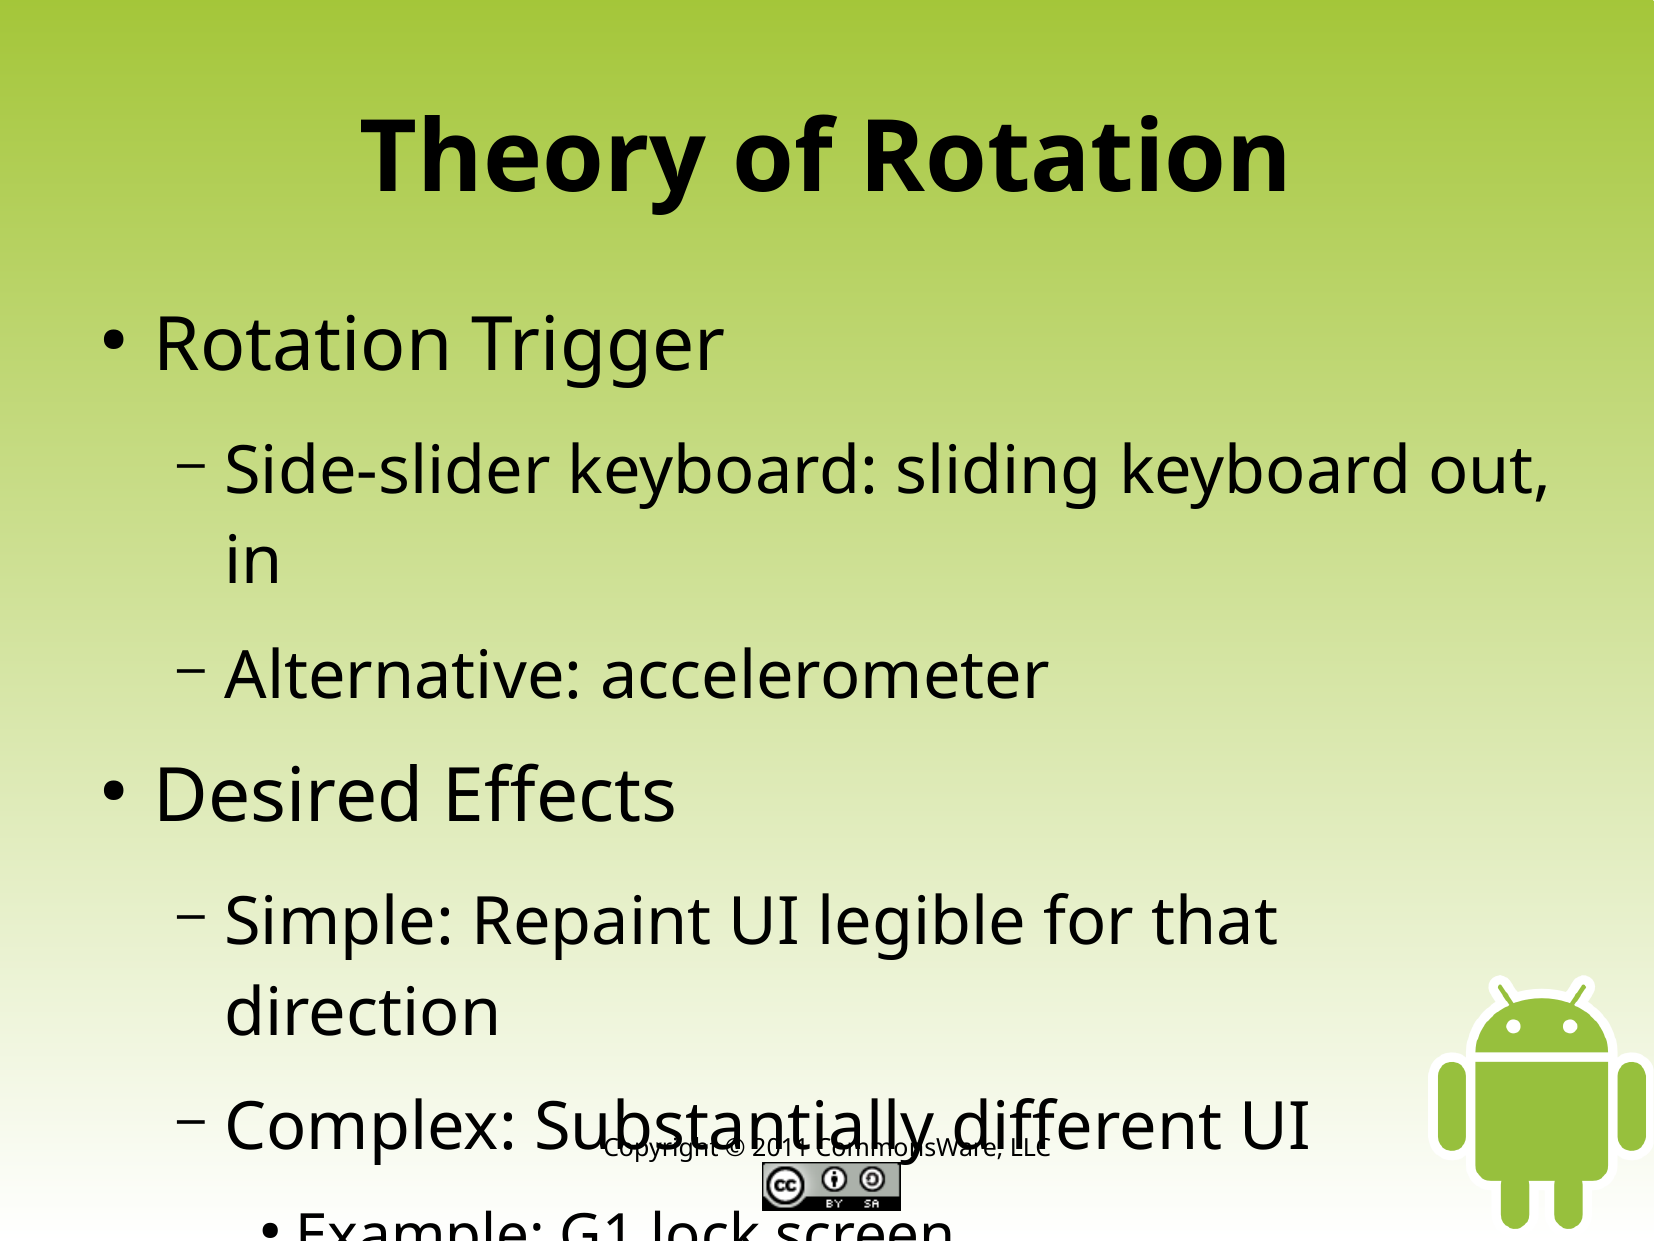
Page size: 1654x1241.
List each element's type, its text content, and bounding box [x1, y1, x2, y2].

title Theory of Rotation [82, 49, 1571, 257]
picture [762, 1162, 901, 1211]
list Rotation Trigger Side-slider keyboard: sliding keyboard out, in Alternative: accelerometer Desired Effects Simple: Repaint UI legible for that direction Complex: Substantially different UI Example: G1 lock screen [82, 290, 1571, 1109]
picture [1428, 975, 1654, 1238]
